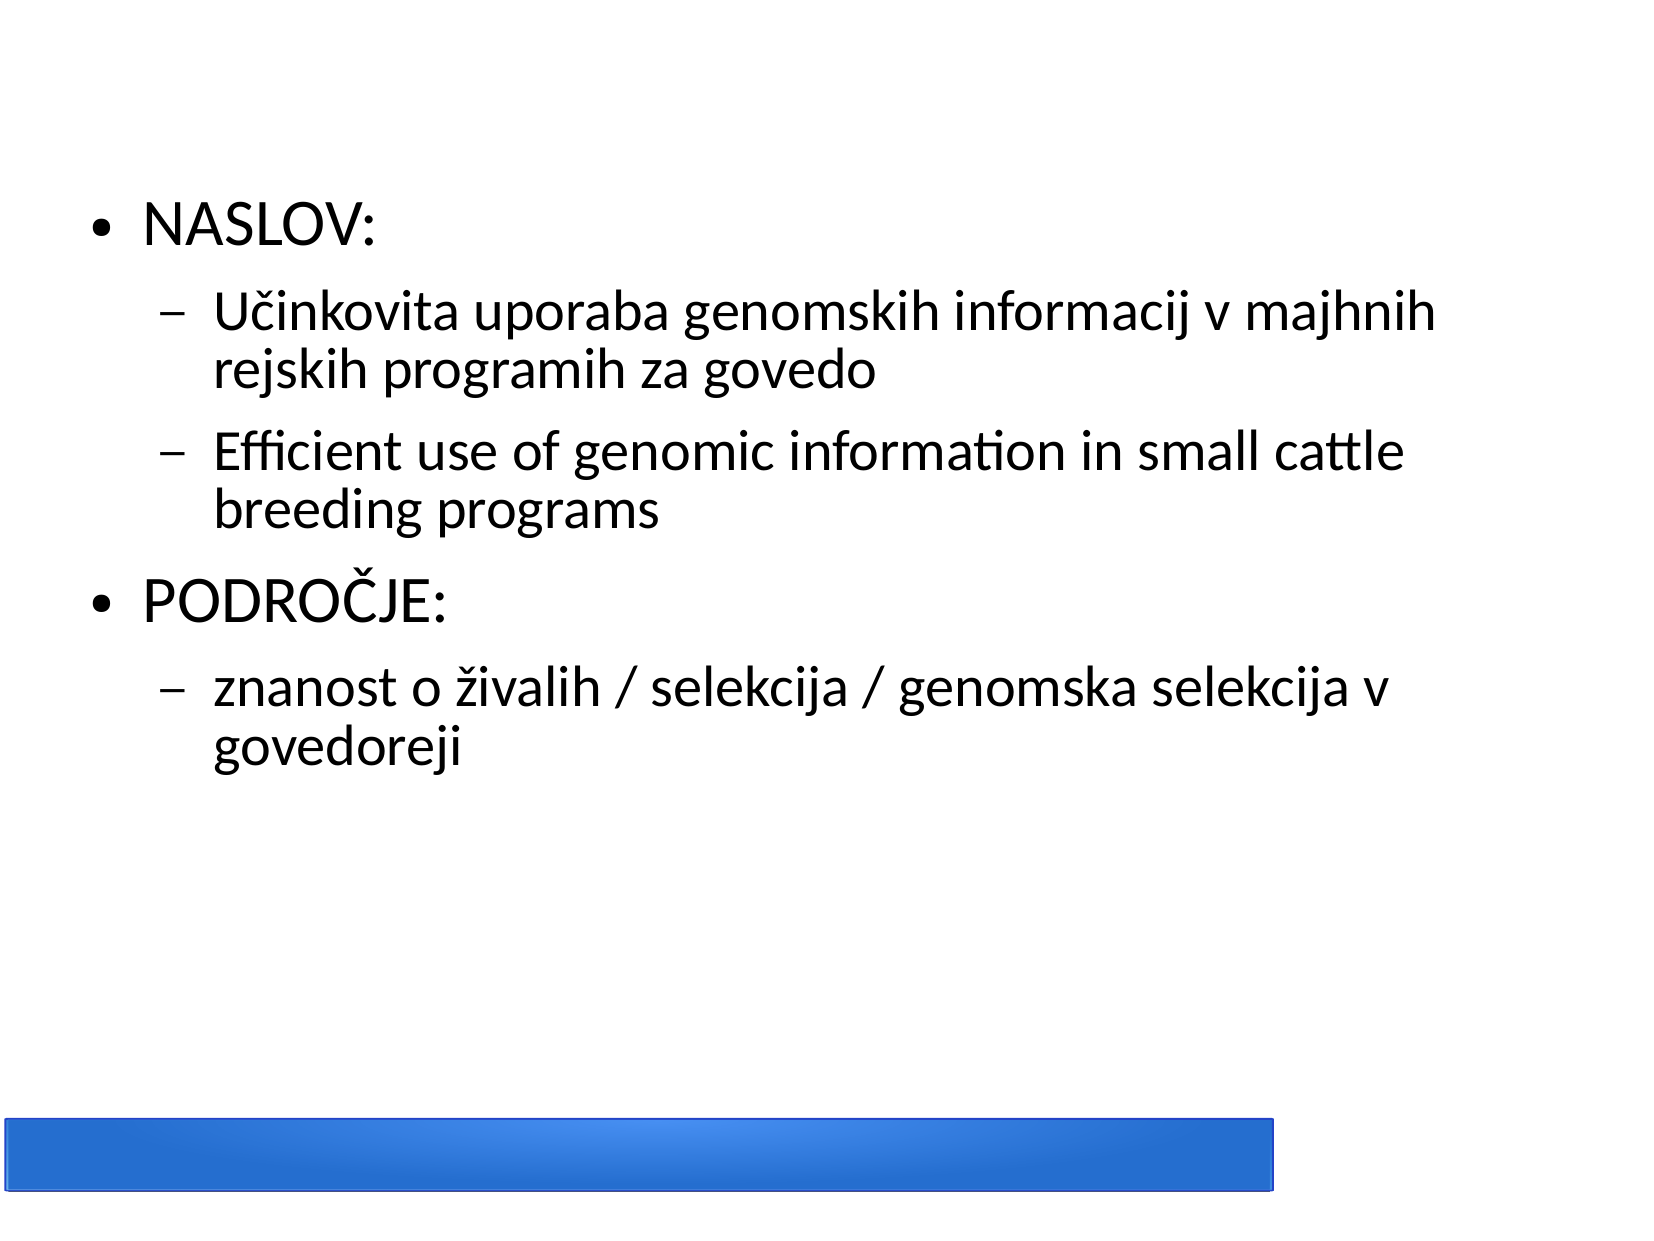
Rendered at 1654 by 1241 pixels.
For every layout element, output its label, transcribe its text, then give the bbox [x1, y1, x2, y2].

list NASLOV: Učinkovita uporaba genomskih informacij v majhnih rejskih programih za govedo Efficient use of genomic information in small cattle breeding programs PODROČJE: znanost o živalih / selekcija / genomska selekcija v govedoreji [71, 195, 1561, 916]
